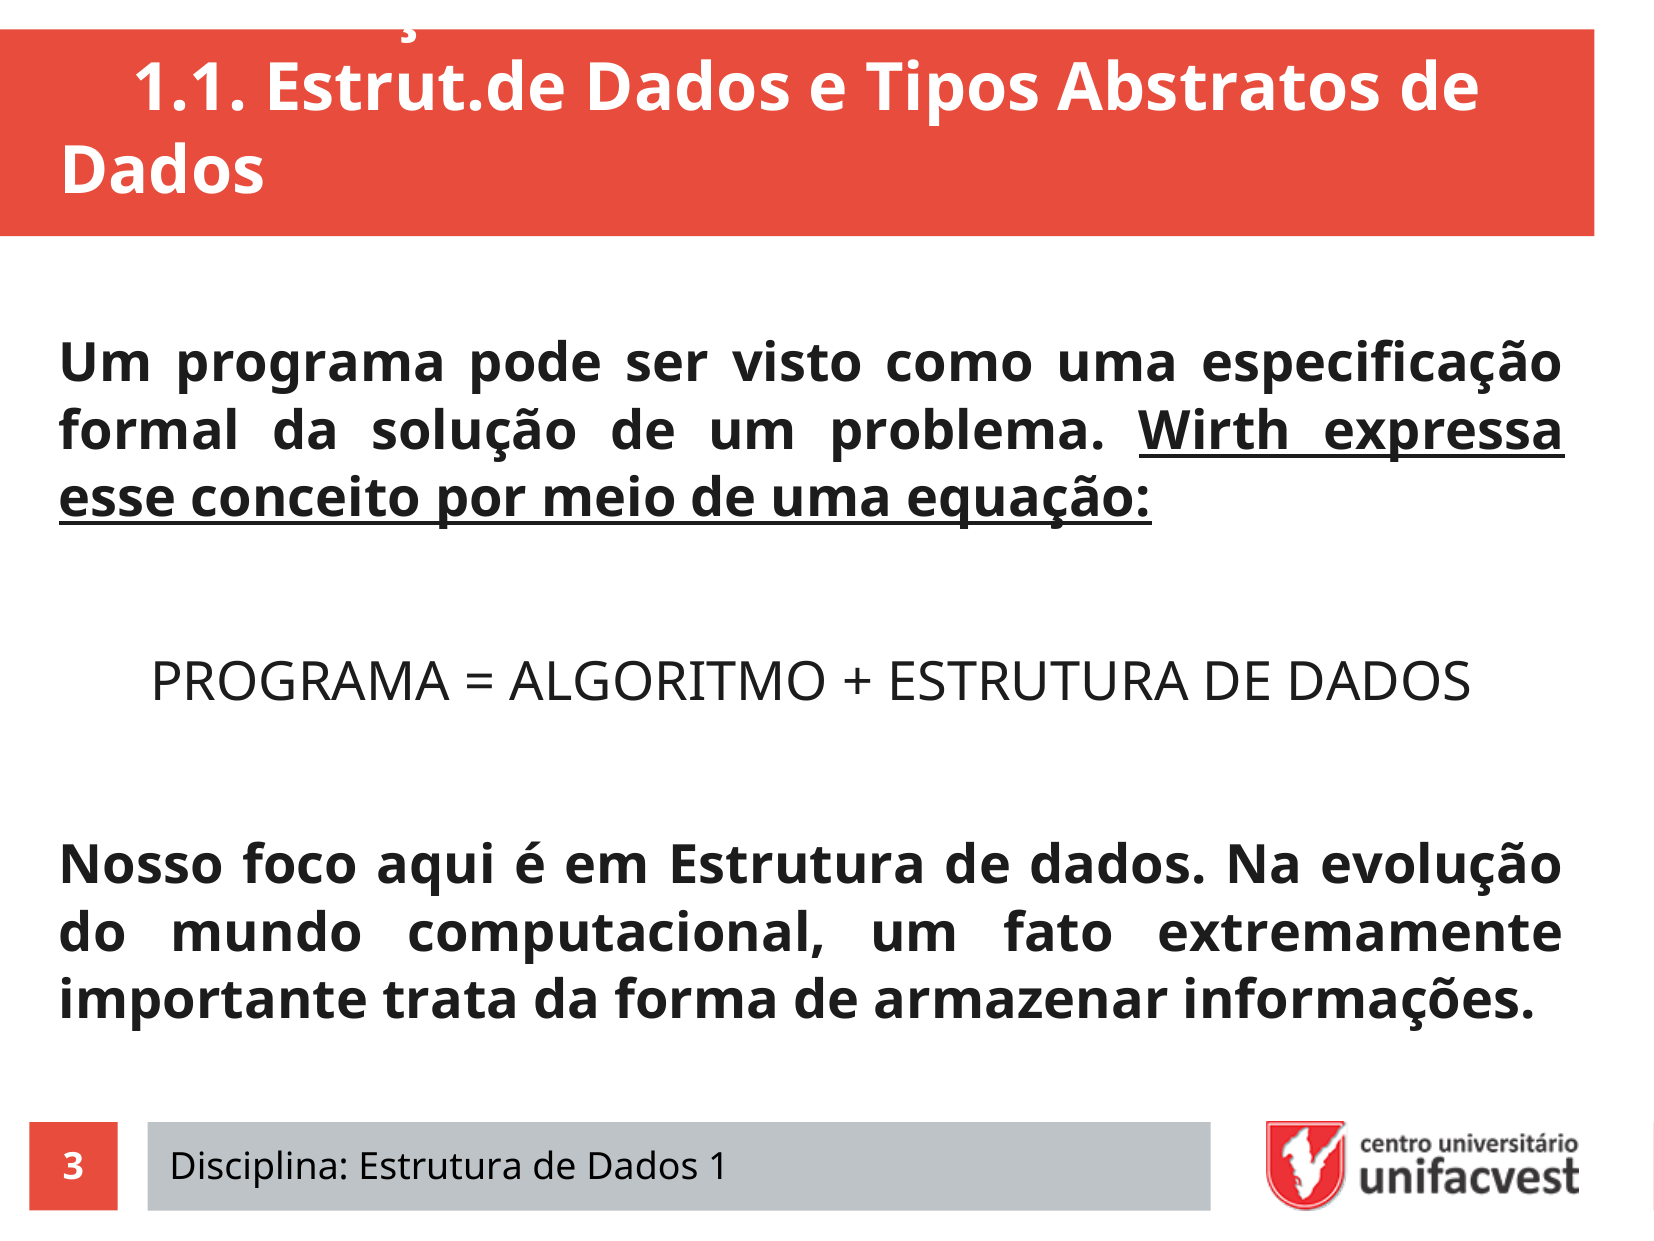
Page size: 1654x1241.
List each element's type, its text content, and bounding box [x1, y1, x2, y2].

text_box Disciplina: Estrutura de Dados 1 [154, 1132, 1205, 1196]
text_box [1238, 1120, 1654, 1212]
picture [1266, 1121, 1579, 1211]
list Um programa pode ser visto como uma especificação formal da solução de um problema. Wirth expressa esse conceito por meio de uma equação: PROGRAMA = ALGORITMO + ESTRUTURA DE DADOS Nosso foco aqui é em Estrutura de dados. Na evolução do mundo computacional, um fato extremamente importante trata da forma de armazenar informações. [59, 324, 1566, 1093]
title 1. Introdução 1.1. Estrut.de Dados e Tipos Abstratos de Dados [59, 59, 1595, 207]
